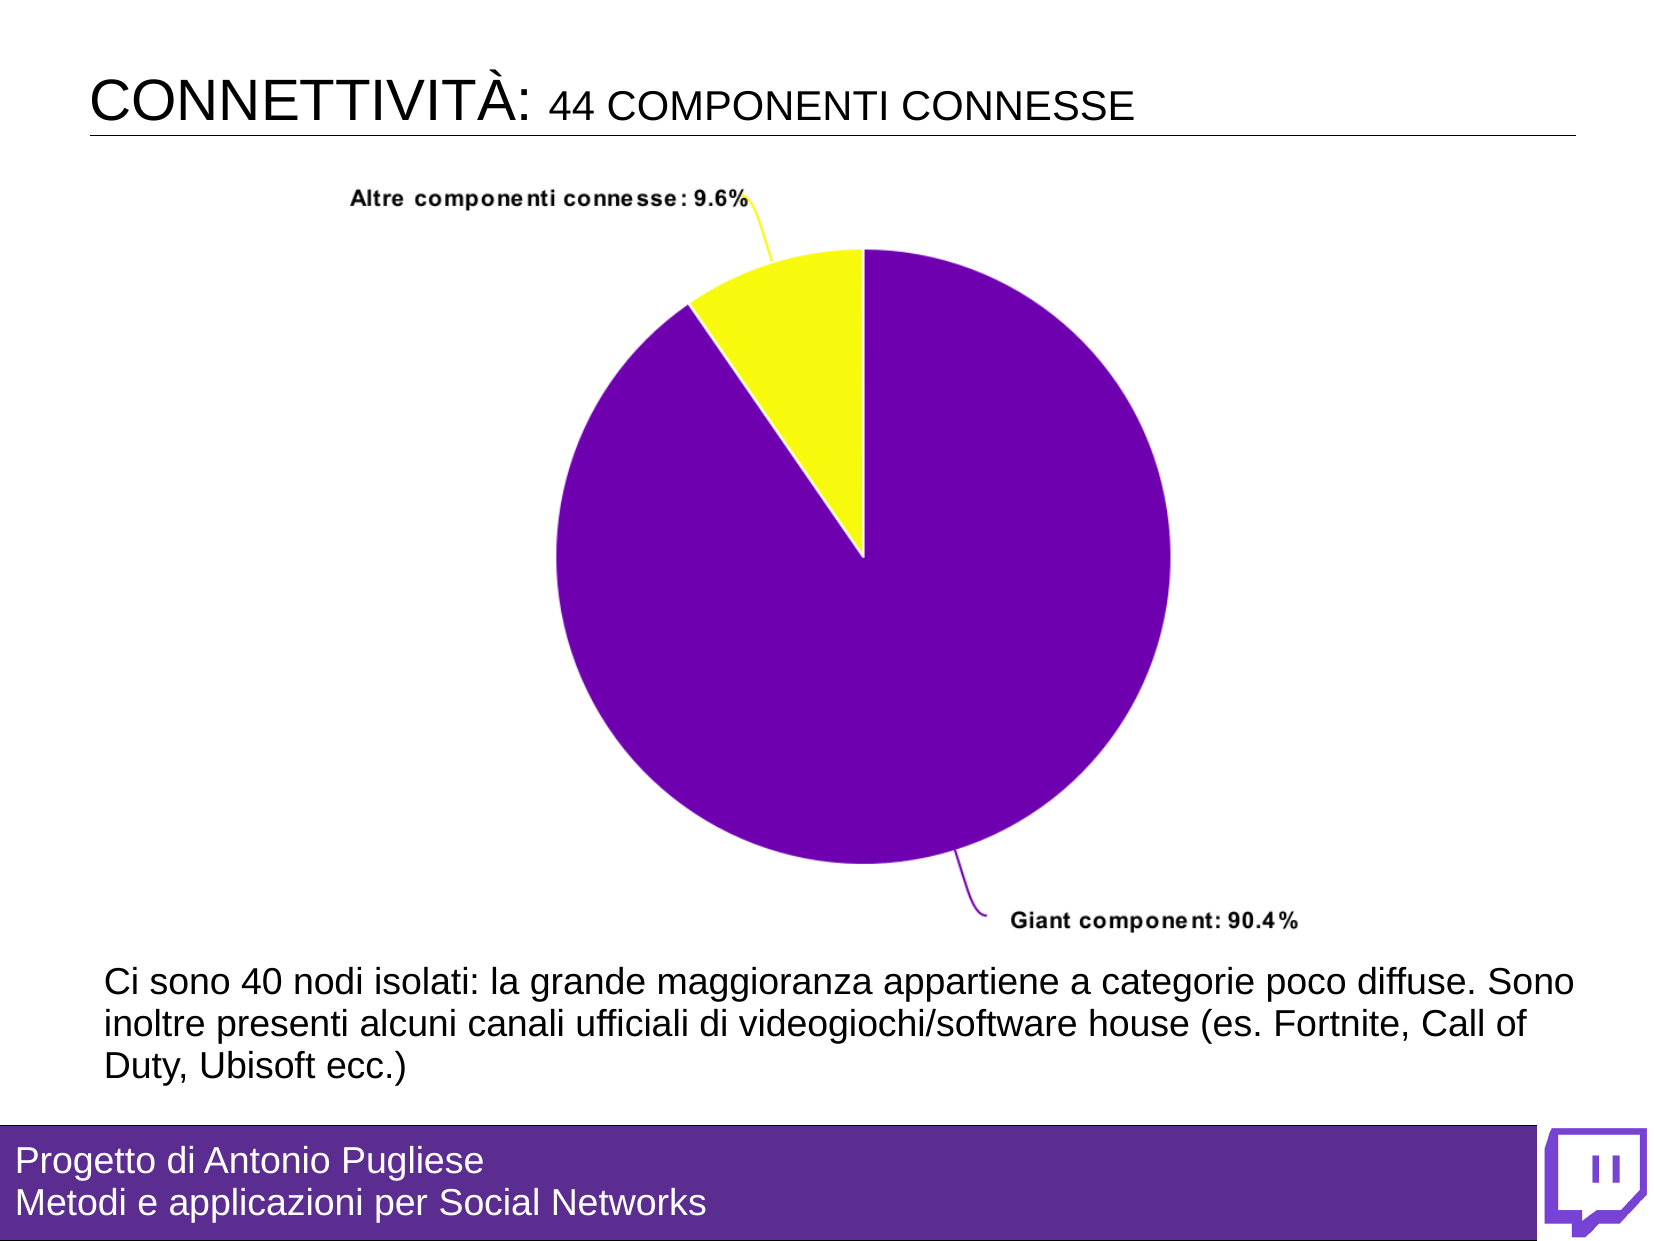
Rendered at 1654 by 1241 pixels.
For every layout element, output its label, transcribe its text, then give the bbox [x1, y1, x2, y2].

text_box CONNETTIVITÀ: 44 COMPONENTI CONNESSE [75, 60, 1576, 166]
picture [342, 184, 1311, 933]
picture [1537, 1124, 1653, 1241]
text_box Progetto di Antonio Pugliese Metodi e applicazioni per Social Networks [0, 1132, 872, 1232]
text_box Ci sono 40 nodi isolati: la grande maggioranza appartiene a categorie poco diffuse. Sono inoltre presenti alcuni canali ufficiali di videogiochi/software house (es. Fortnite, Call of Duty, Ubisoft ecc.) [89, 952, 1602, 1136]
text_box [0, 1125, 89, 1132]
text_box [0, 1136, 1537, 1241]
